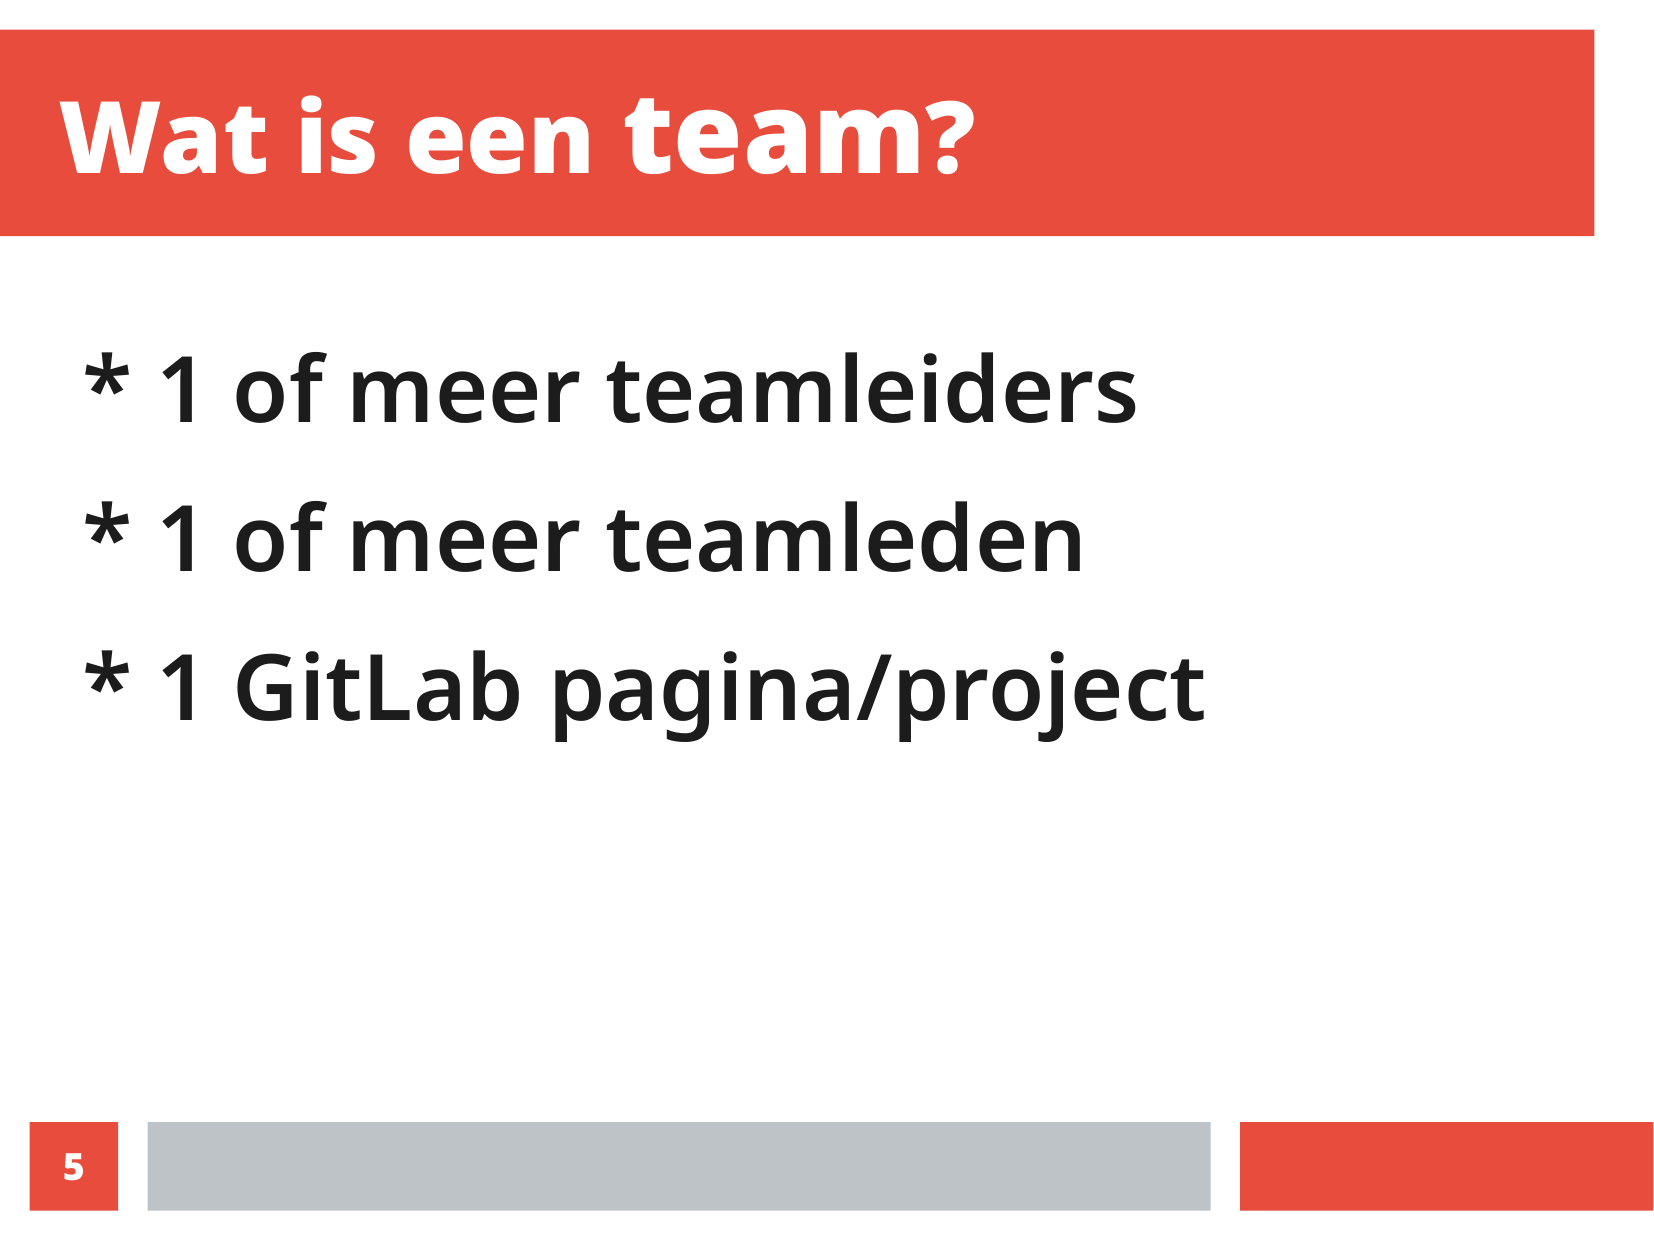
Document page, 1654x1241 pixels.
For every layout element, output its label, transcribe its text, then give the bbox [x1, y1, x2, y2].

list * 1 of meer teamleiders * 1 of meer teamleden * 1 GitLab pagina/project [59, 324, 1565, 1093]
title Wat is een team? [59, 59, 1595, 207]
